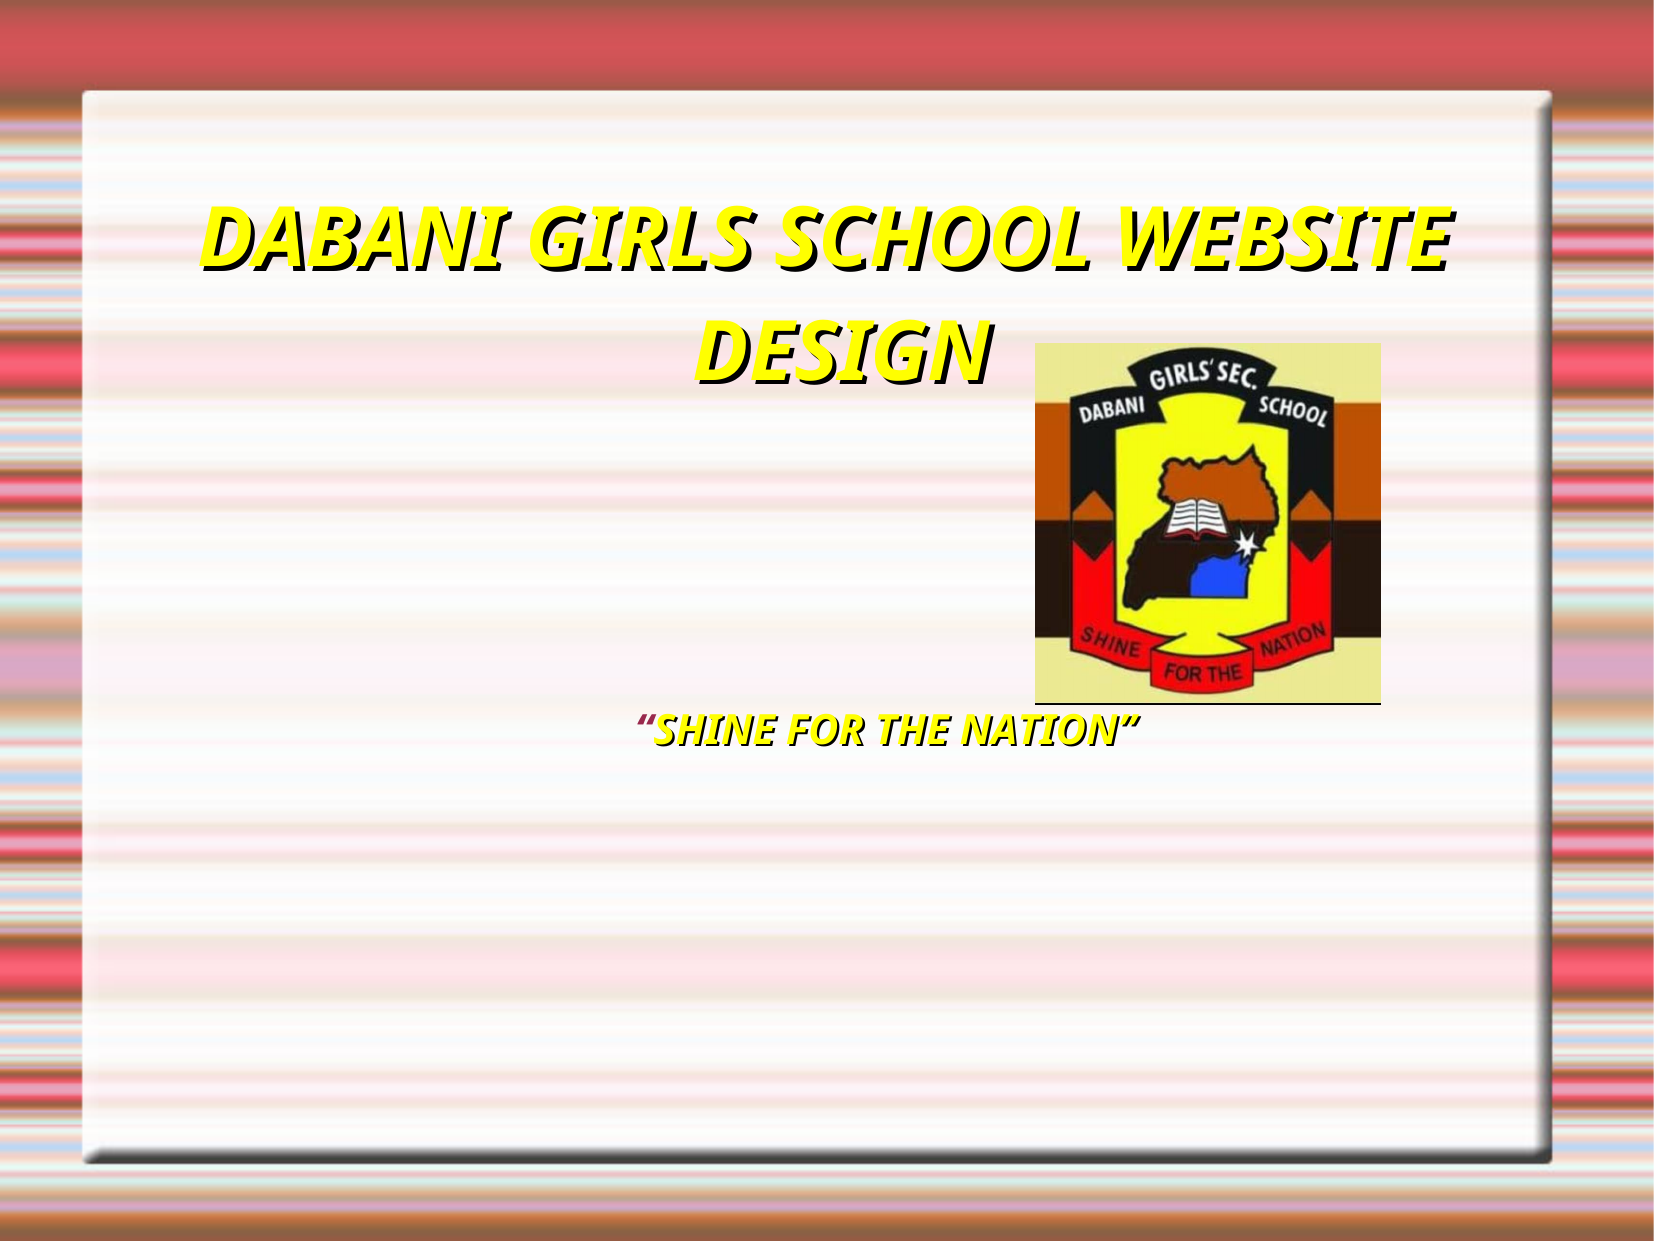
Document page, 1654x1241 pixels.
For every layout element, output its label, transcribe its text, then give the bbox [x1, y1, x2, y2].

subtitle “SHINE FOR THE NATION” [195, 358, 1576, 1141]
title DABANI GIRLS SCHOOL WEBSITE DESIGN [117, 101, 1531, 481]
picture [0, 0, 1654, 1241]
